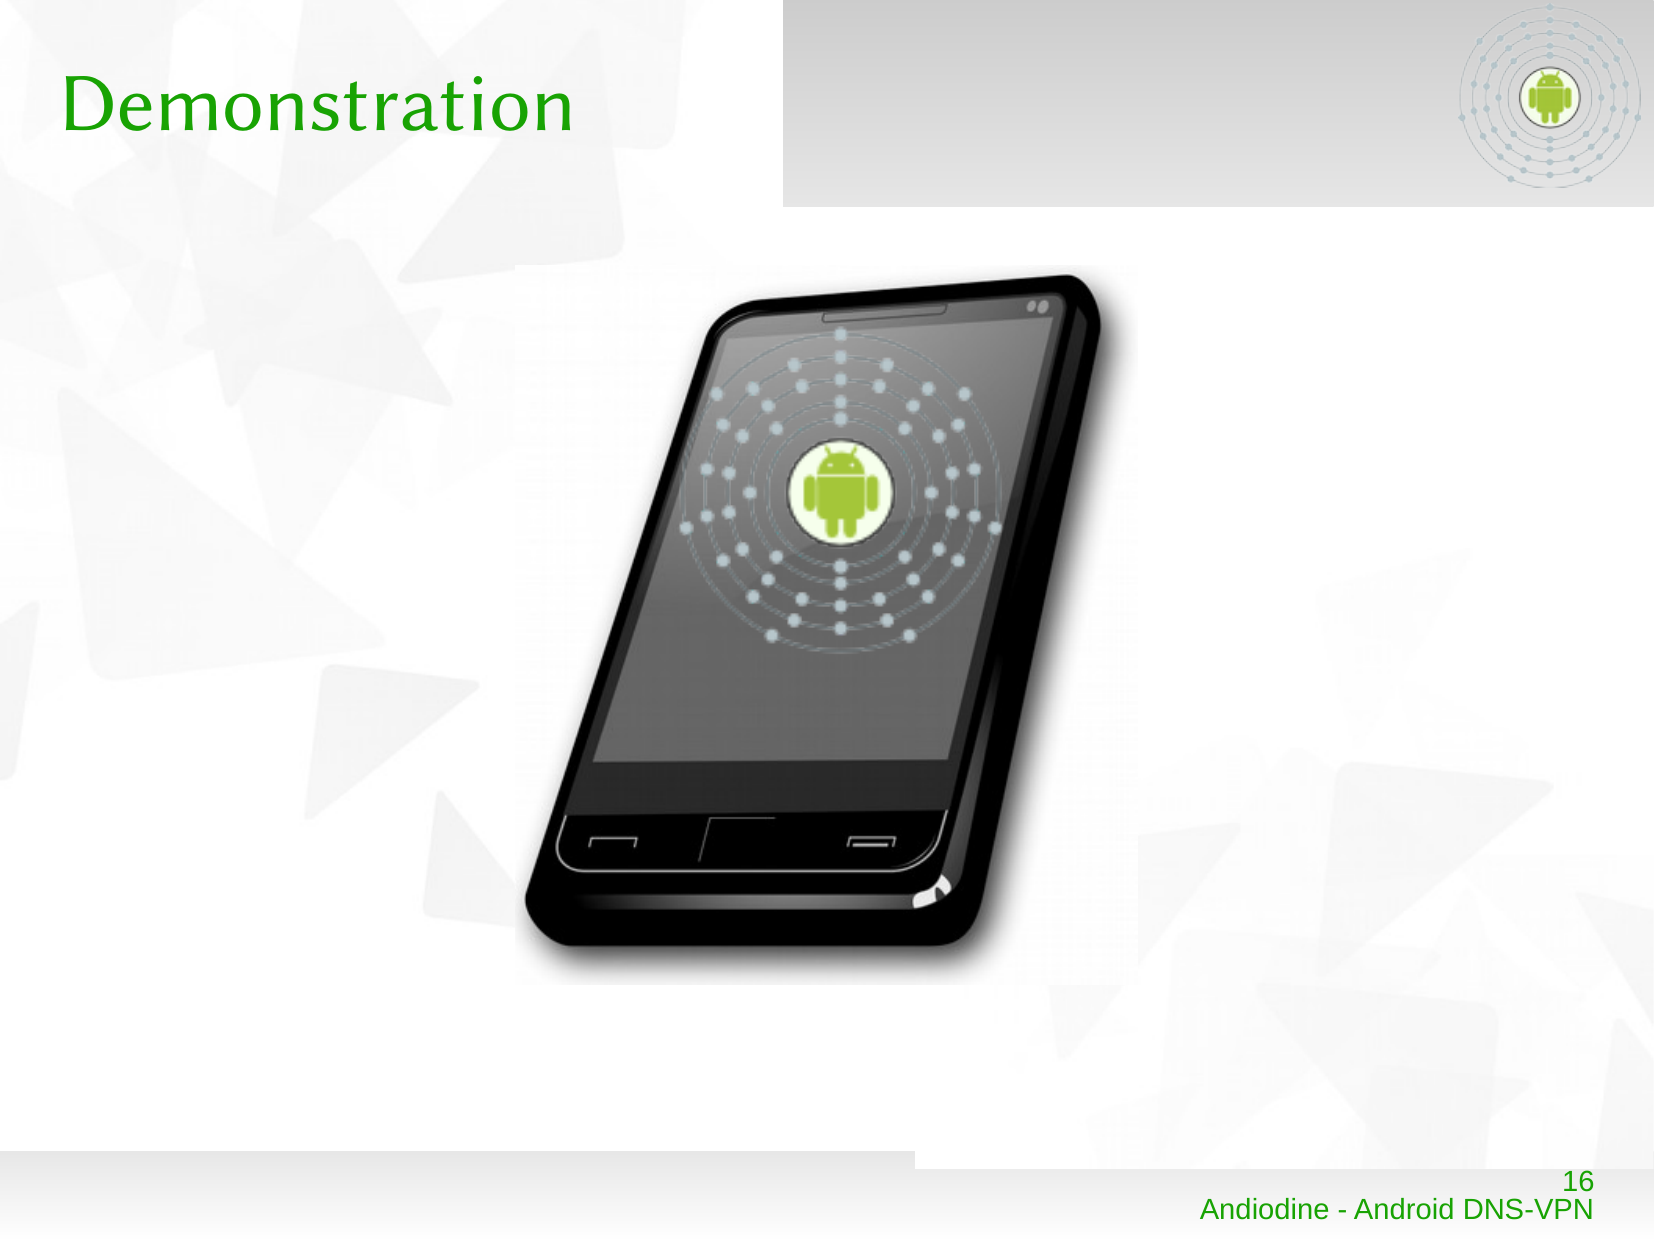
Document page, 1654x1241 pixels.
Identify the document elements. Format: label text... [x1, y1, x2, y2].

picture [1458, 3, 1641, 188]
title Demonstration [59, 29, 1595, 178]
picture [0, 0, 1654, 1169]
